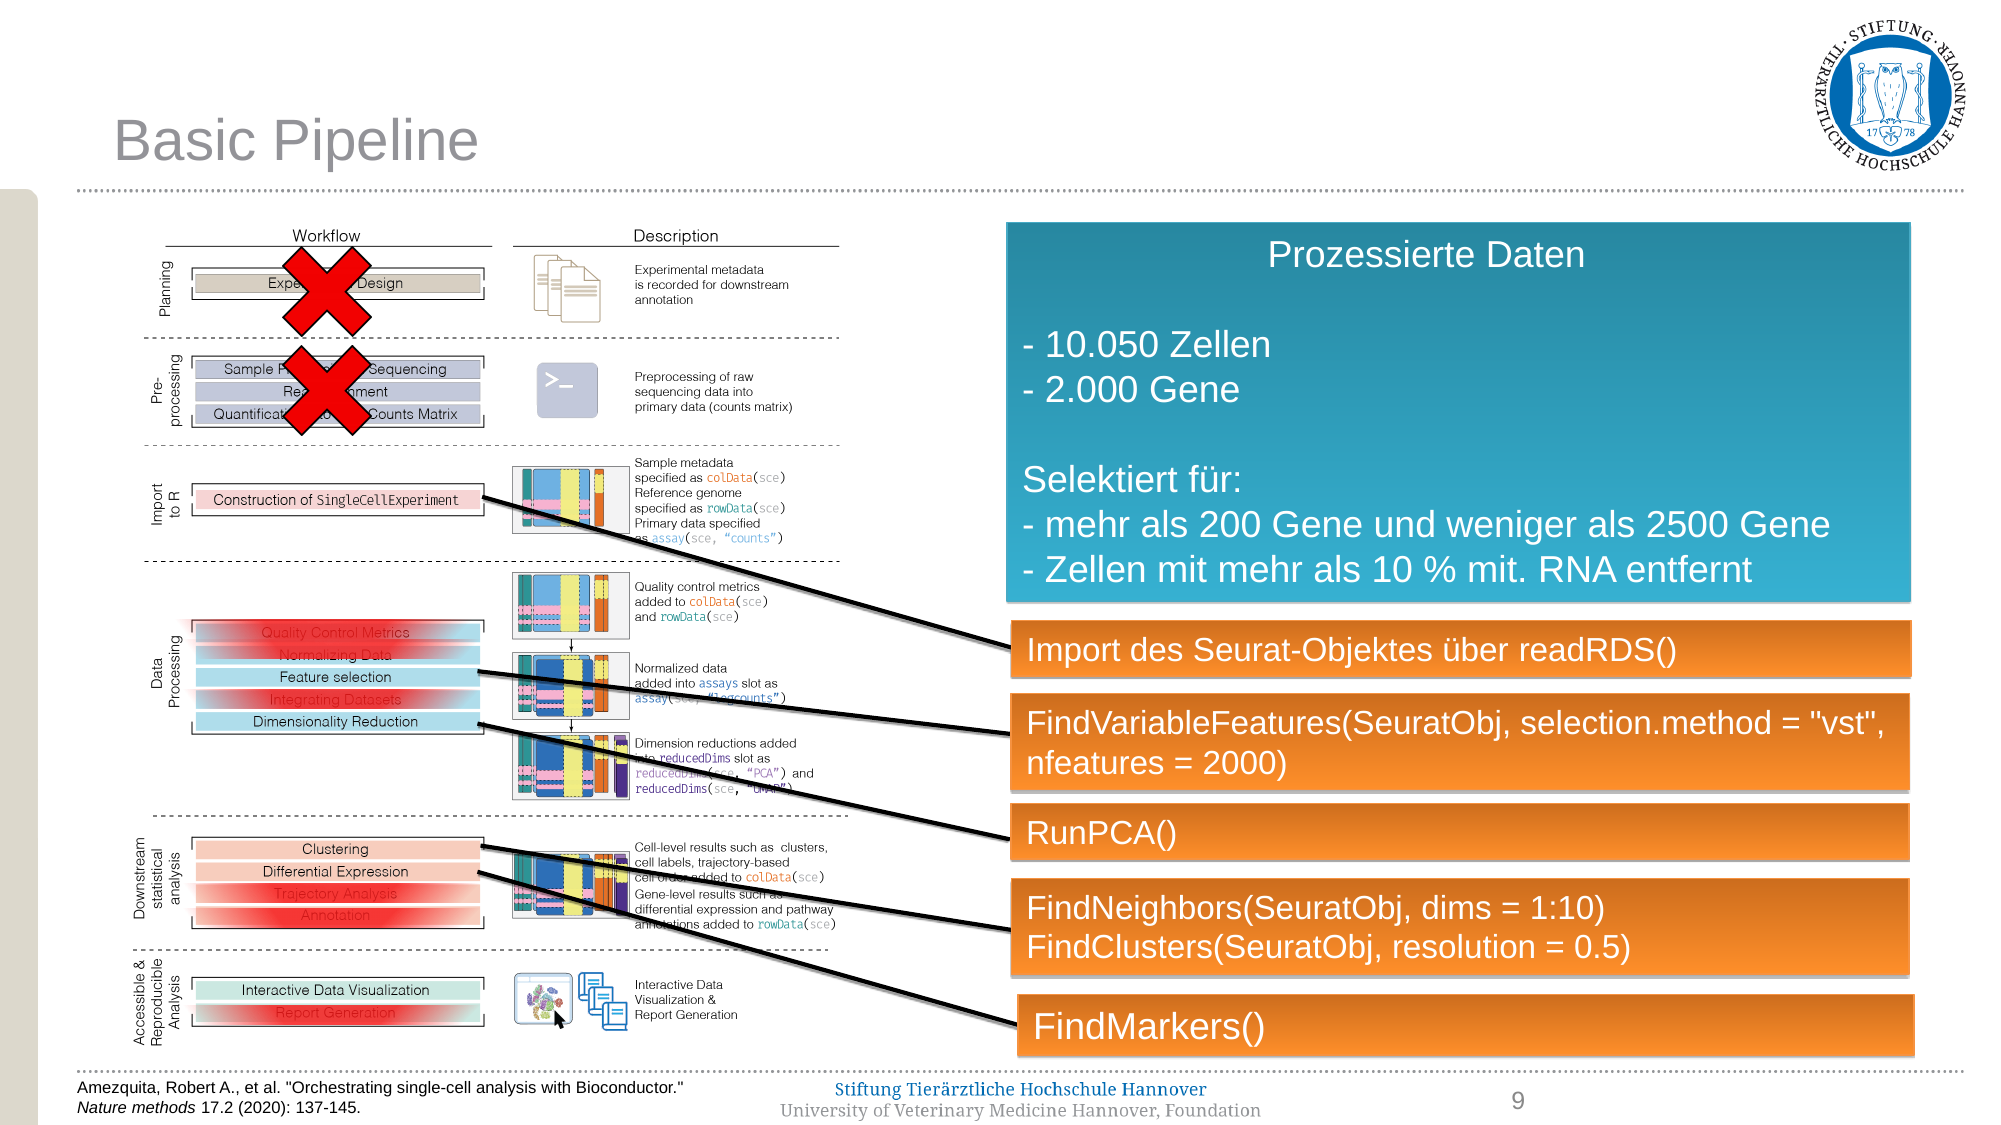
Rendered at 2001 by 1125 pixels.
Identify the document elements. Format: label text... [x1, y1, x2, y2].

text_box Amezquita, Robert A., et al. "Orchestrating single-cell analysis with Bioconductor." Nature methods 17.2 (2020): 137-145. [62, 1070, 1062, 1125]
picture [121, 222, 857, 1057]
text_box FindMarkers() [1018, 994, 1914, 1056]
text_box Import des Seurat-Objektes über readRDS() [1011, 620, 1912, 677]
text_box Prozessierte Daten - 10.050 Zellen - 2.000 Gene Selektiert für: - mehr als 200 Gene und weniger als 2500 Gene - Zellen mit mehr als 10 % mit. RNA entfernt [1007, 222, 1911, 602]
slide_number 9 [1496, 1069, 1963, 1125]
text_box FindNeighbors(SeuratObj, dims = 1:10) FindClusters(SeuratObj, resolution = 0.5) [1011, 878, 1909, 975]
list Basic Pipeline [114, 90, 1709, 185]
text_box RunPCA() [1011, 803, 1909, 859]
text_box FindVariableFeatures(SeuratObj, selection.method = "vst", nfeatures = 2000) [1011, 693, 1910, 790]
